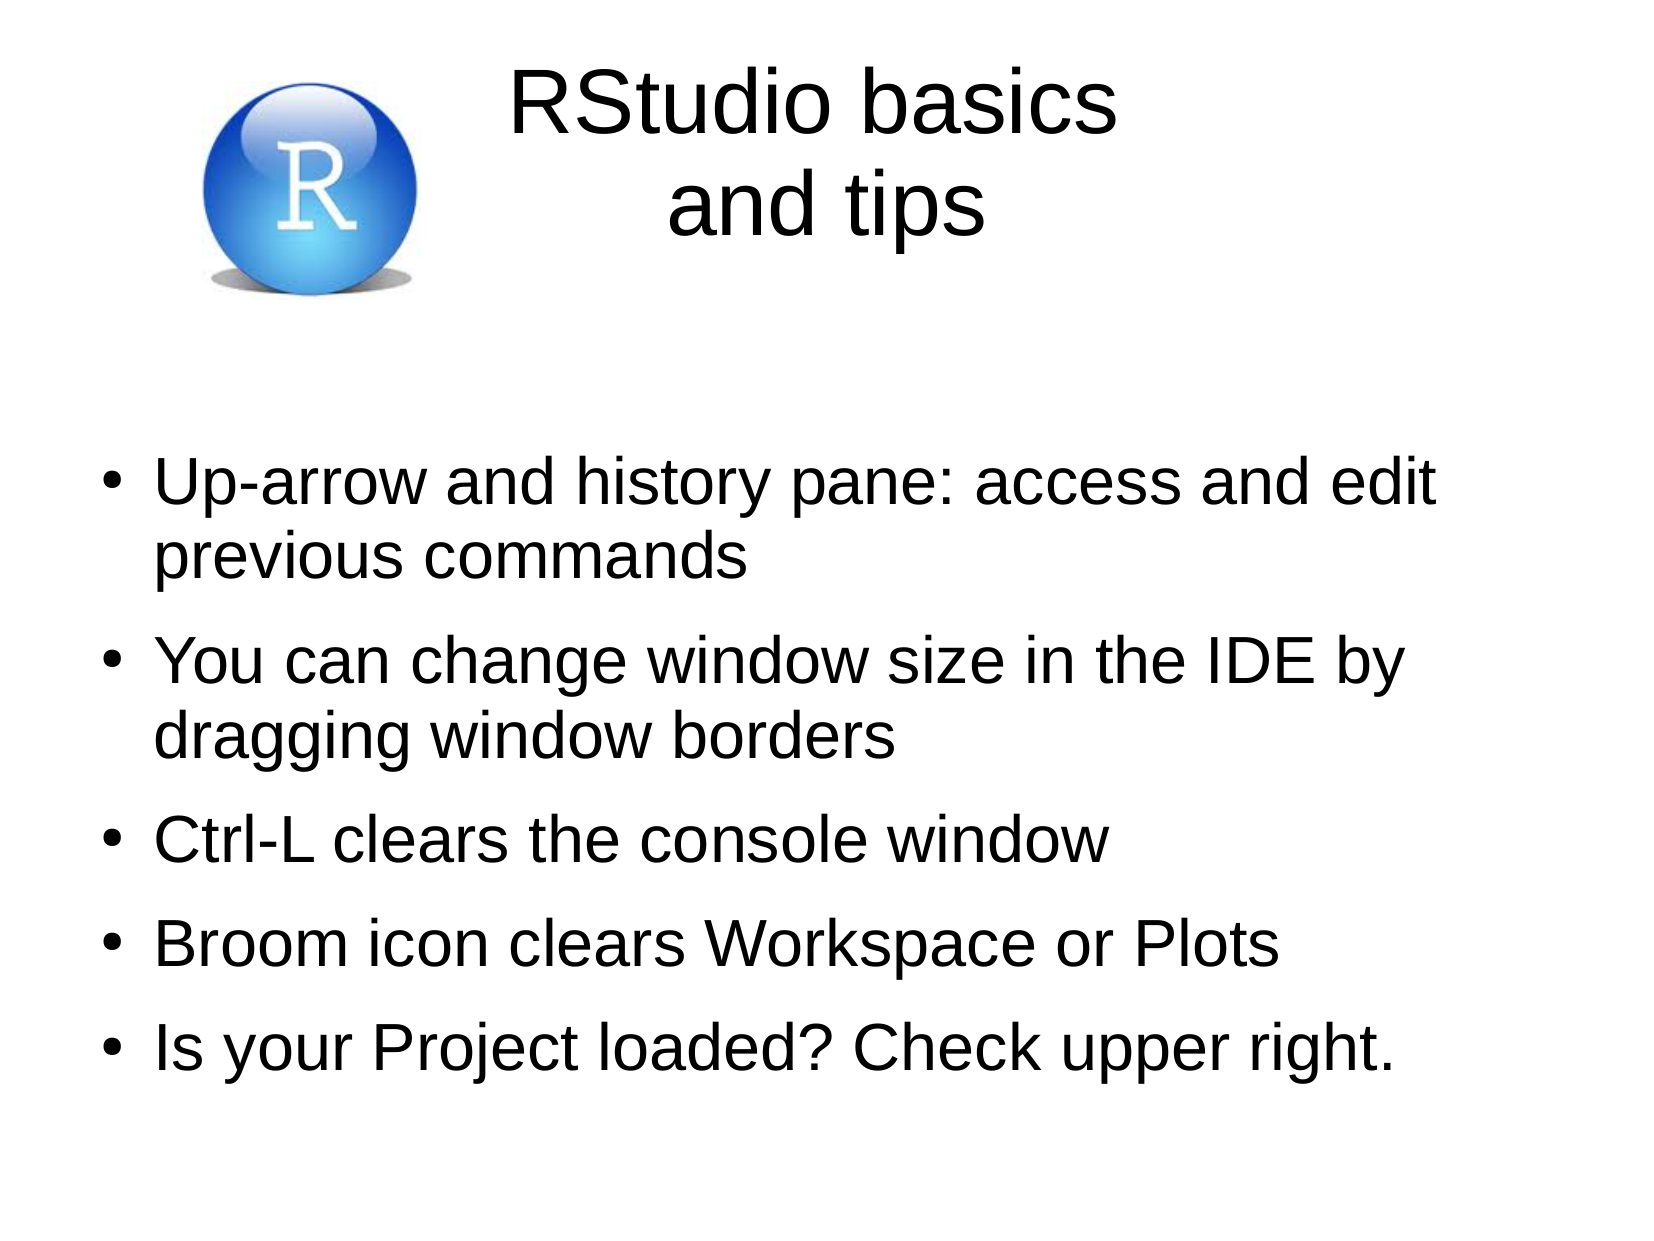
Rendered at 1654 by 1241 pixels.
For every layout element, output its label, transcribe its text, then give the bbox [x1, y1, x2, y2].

picture [201, 81, 421, 301]
list Up-arrow and history pane: access and edit previous commands You can change window size in the IDE by dragging window borders Ctrl-L clears the console window Broom icon clears Workspace or Plots Is your Project loaded? Check upper right. [82, 443, 1538, 1163]
title RStudio basics and tips [82, 49, 1571, 257]
